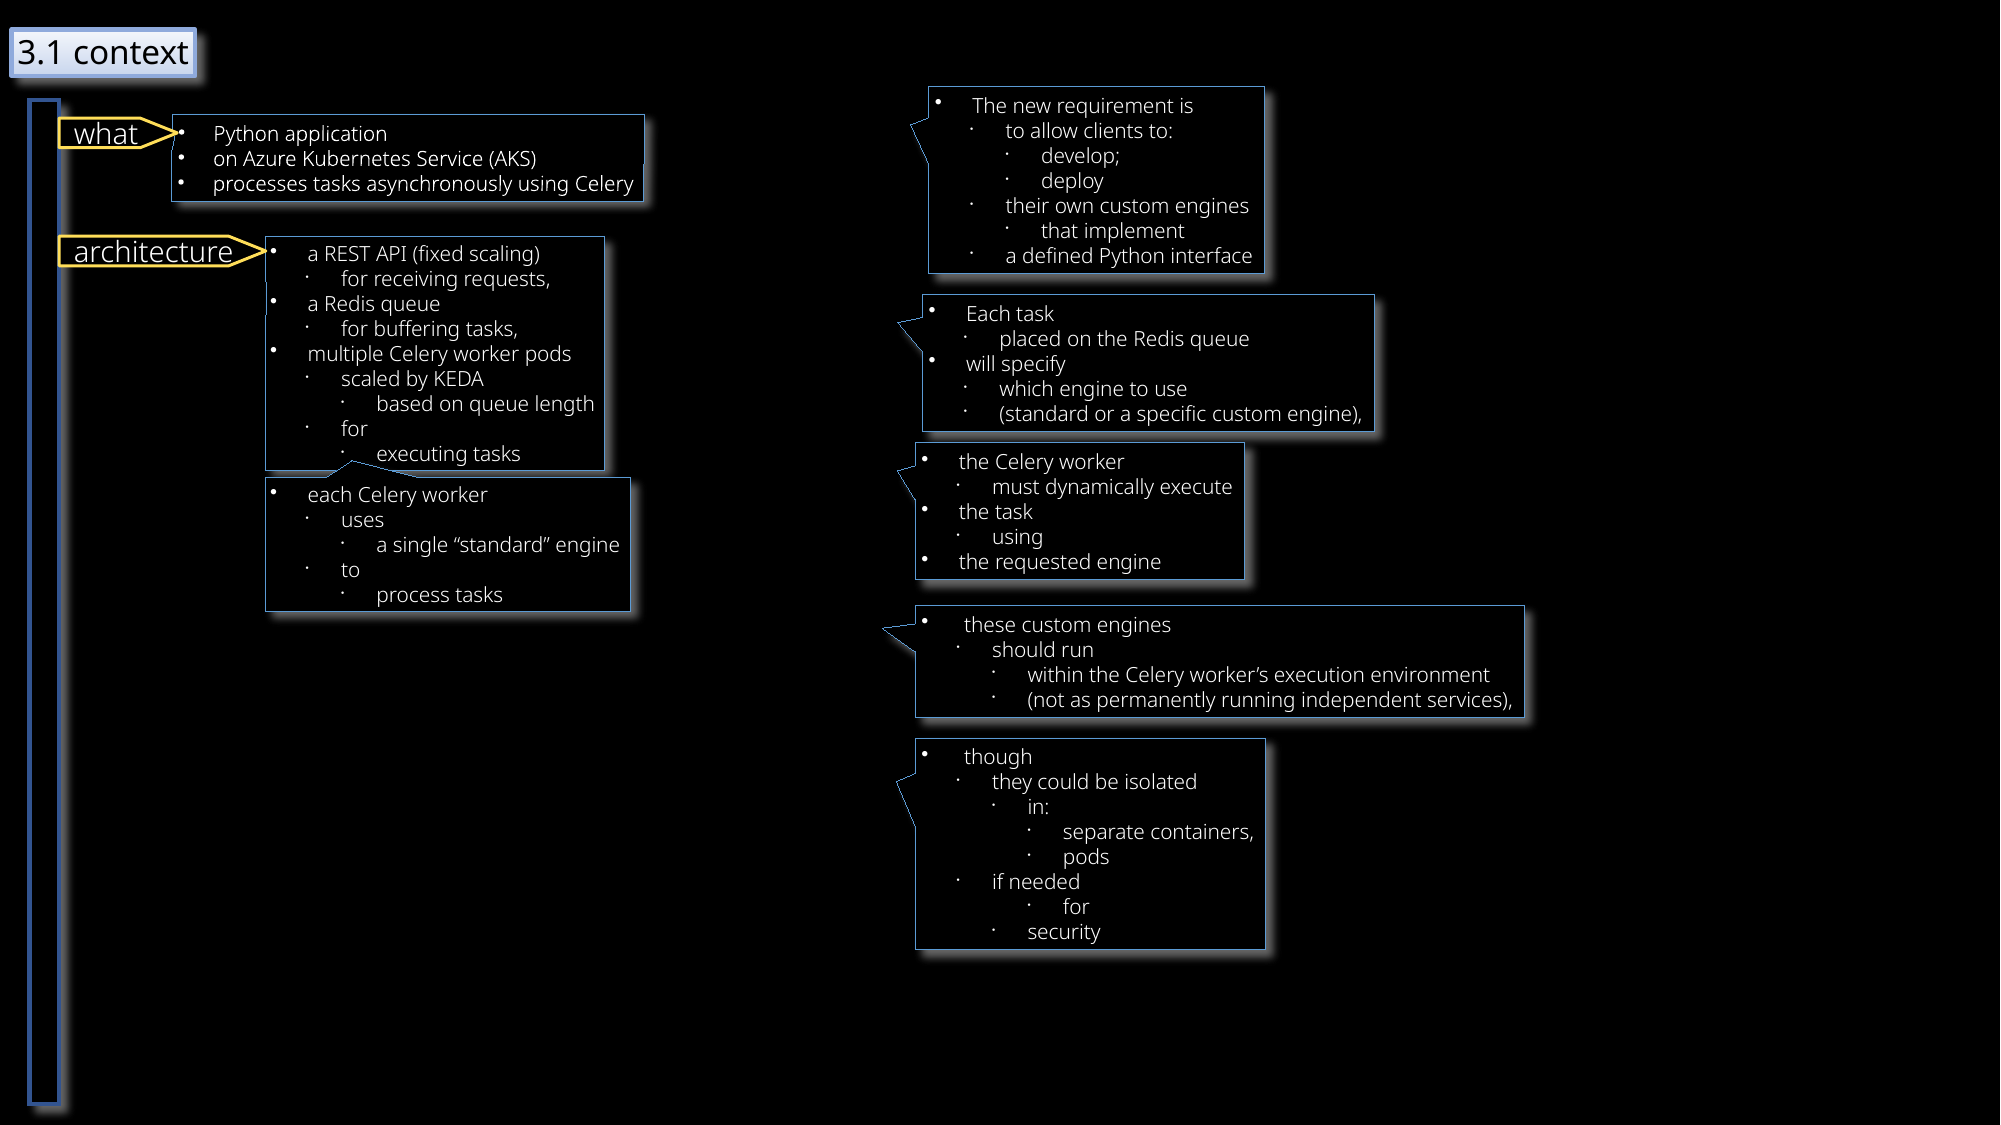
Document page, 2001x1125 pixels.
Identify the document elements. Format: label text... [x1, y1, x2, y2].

text_box a REST API (fixed scaling) for receiving requests, a Redis queue for buffering tasks, multiple Celery worker pods scaled by KEDA based on queue length for executing tasks [265, 236, 605, 471]
text_box though they could be isolated in: separate containers, pods if needed for security [896, 738, 1266, 950]
text_box Each task placed on the Redis queue will specify which engine to use (standard or a specific custom engine), [897, 294, 1375, 432]
text_box [29, 100, 60, 1105]
text_box these custom engines should run within the Celery worker’s execution environment (not as permanently running independent services), [882, 605, 1525, 718]
text_box The new requirement is to allow clients to: develop; deploy their own custom engines that implement a defined Python interface [910, 86, 1265, 274]
text_box the Celery worker must dynamically execute the task using the requested engine [897, 442, 1245, 580]
title 3.1 context [22, 29, 184, 77]
text_box Python application on Azure Kubernetes Service (AKS) processes tasks asynchronously using Celery [171, 114, 645, 202]
text_box each Celery worker uses a single “standard” engine to process tasks [265, 460, 631, 612]
text_box what [59, 118, 178, 148]
text_box architecture [59, 236, 266, 266]
